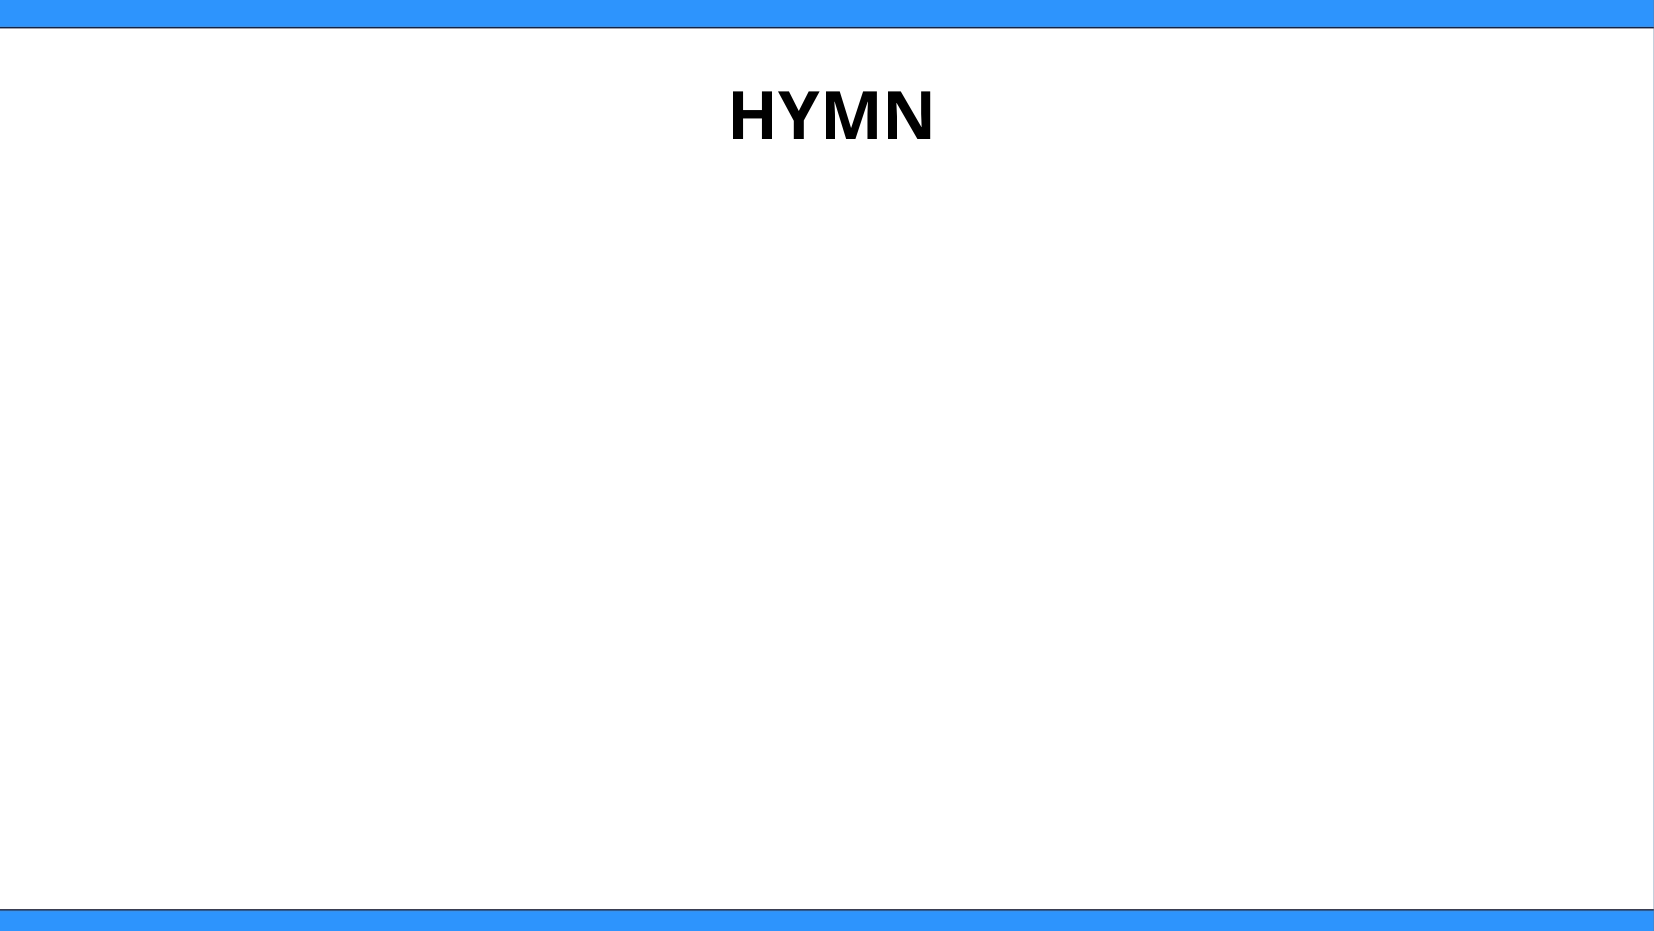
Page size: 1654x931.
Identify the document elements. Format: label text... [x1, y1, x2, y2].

picture [0, 0, 1654, 931]
text_box HYMN [75, 61, 1591, 254]
